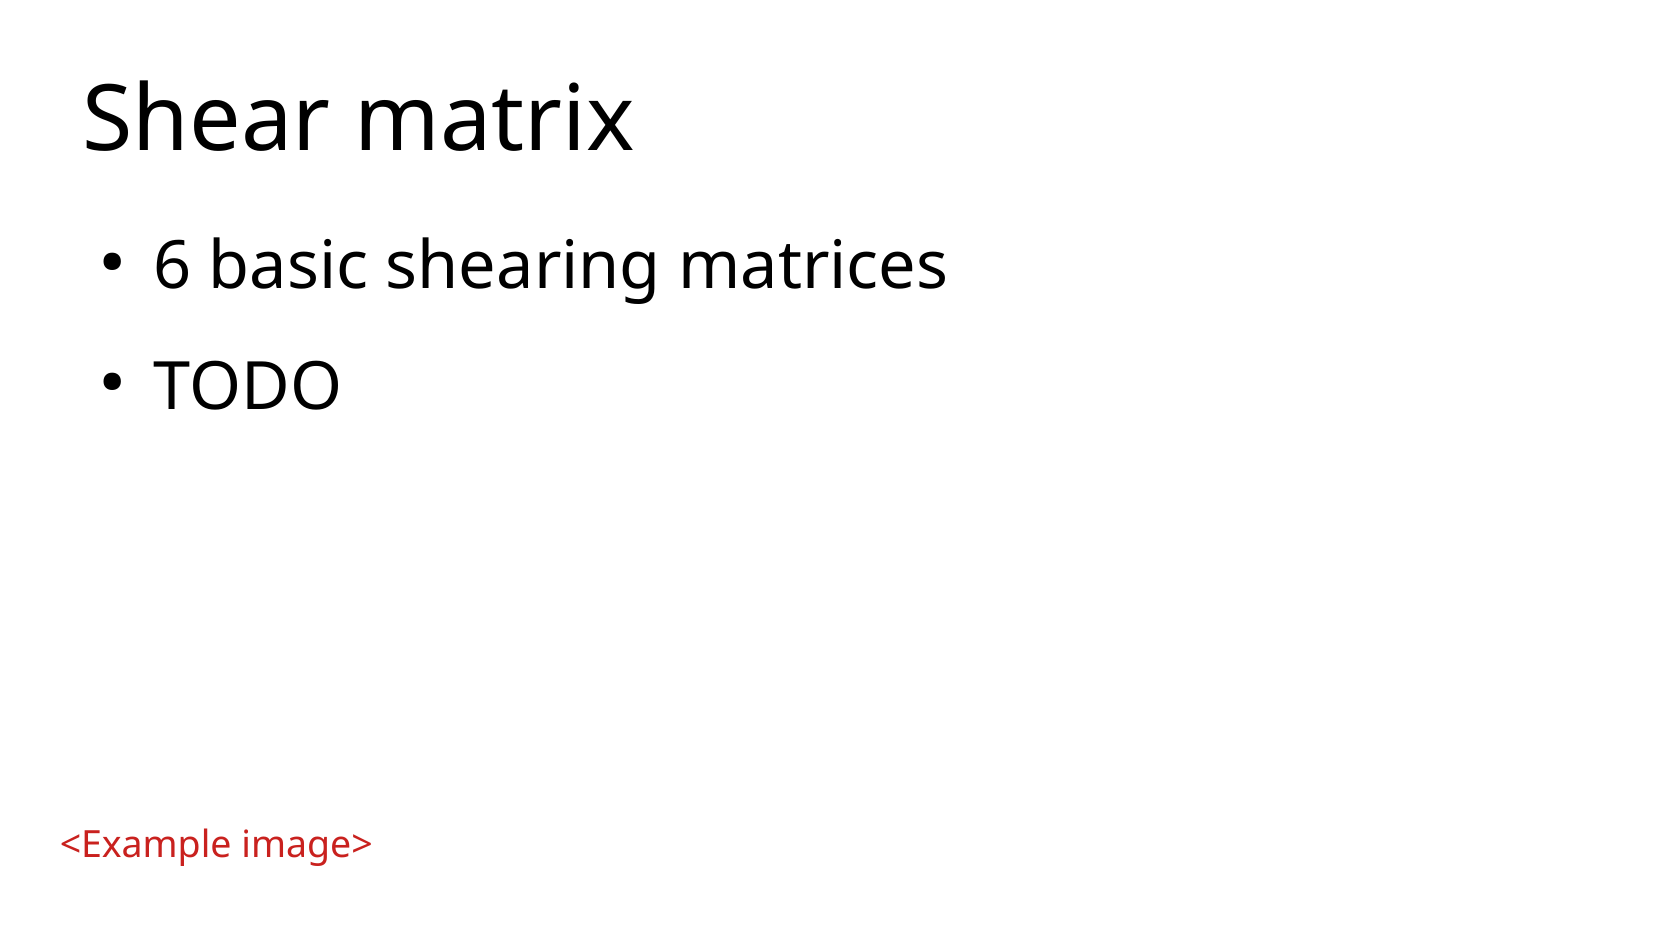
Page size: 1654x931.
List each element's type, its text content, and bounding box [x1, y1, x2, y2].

list 6 basic shearing matrices TODO [82, 217, 1571, 758]
text_box <Example image> [45, 810, 1126, 872]
title Shear matrix [82, 37, 1571, 193]
